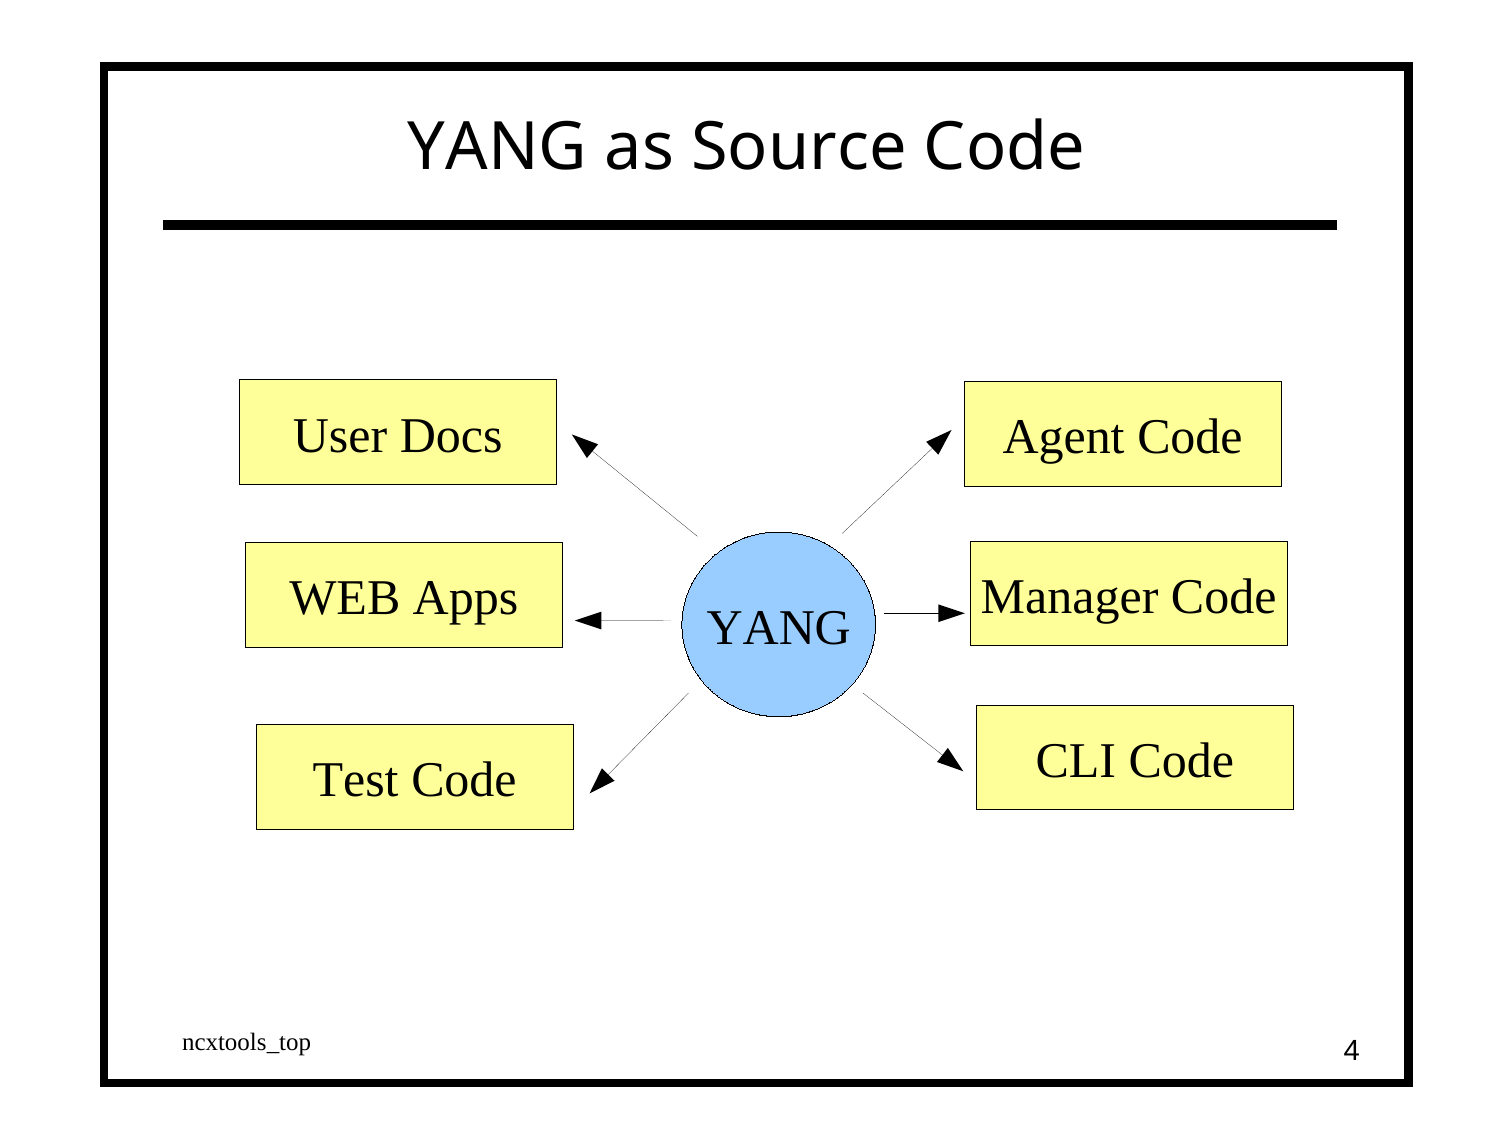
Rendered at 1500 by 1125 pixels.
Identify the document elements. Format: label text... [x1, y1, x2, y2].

text_box Test Code [256, 724, 574, 830]
text_box CLI Code [976, 705, 1294, 810]
text_box User Docs [239, 379, 557, 485]
title YANG as Source Code [162, 82, 1332, 206]
text_box Agent Code [964, 381, 1282, 487]
text_box WEB Apps [245, 542, 563, 648]
text_box YANG [681, 532, 876, 717]
text_box Manager Code [970, 541, 1288, 646]
